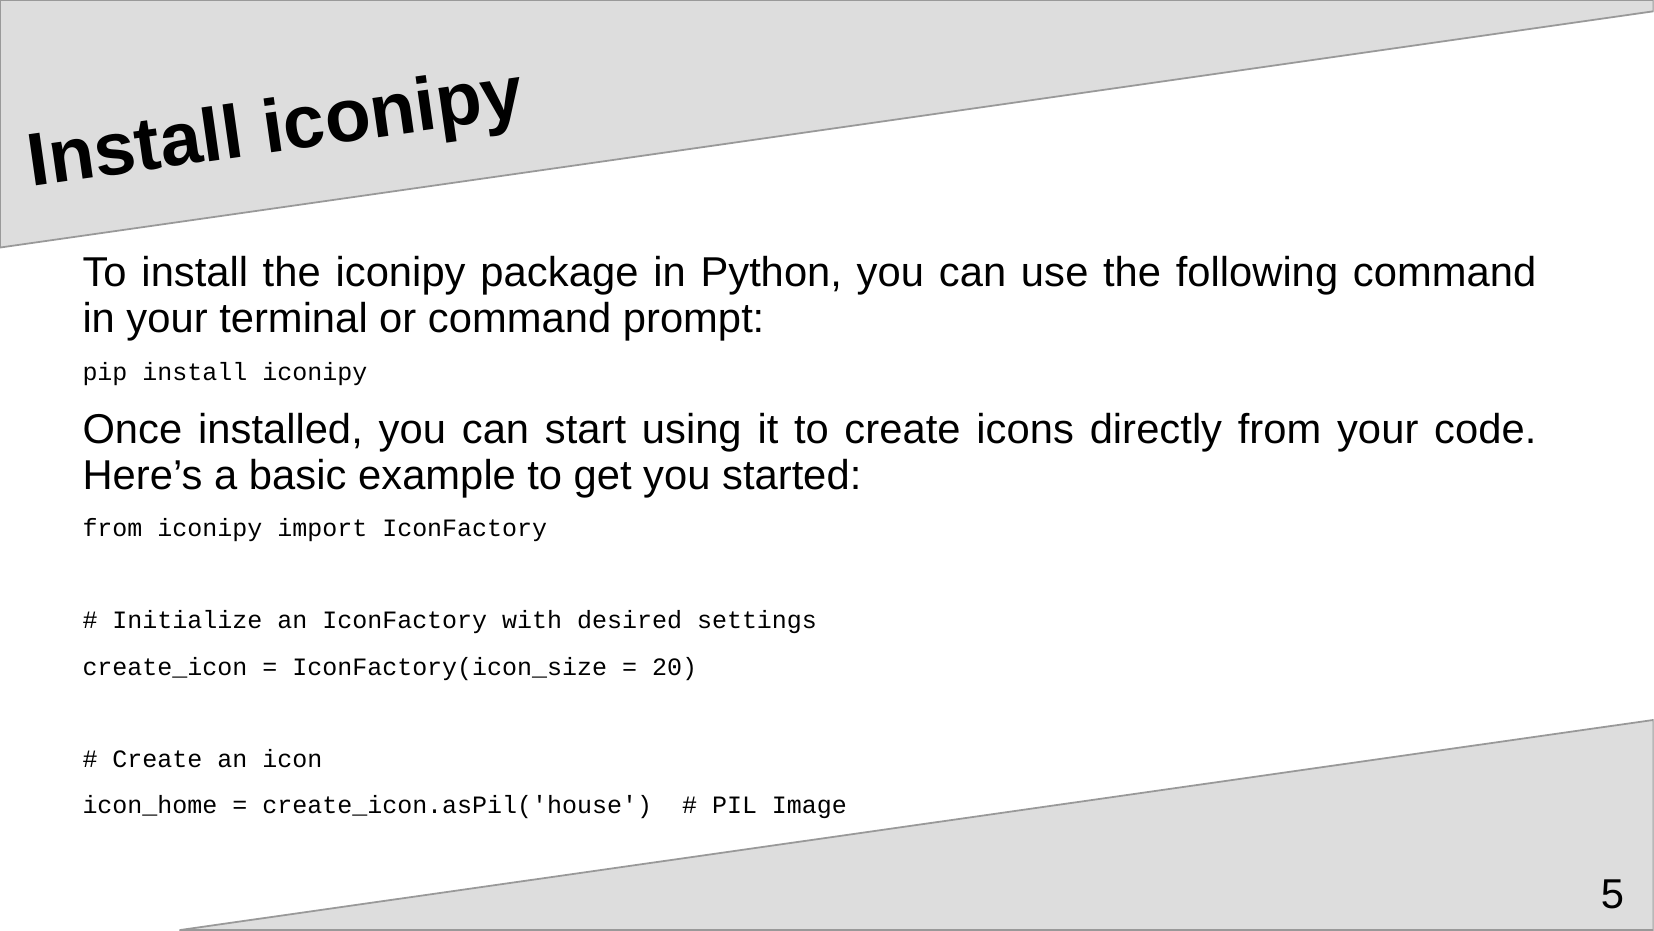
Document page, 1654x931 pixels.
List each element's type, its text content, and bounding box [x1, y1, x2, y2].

list To install the iconipy package in Python, you can use the following command in your terminal or command prompt: pip install iconipy Once installed, you can start using it to create icons directly from your code. Here’s a basic example to get you started: from iconipy import IconFactory # Initialize an IconFactory with desired settings create_icon = IconFactory(icon_size = 20) # Create an icon icon_home = create_icon.asPil('house') # PIL Image [82, 248, 1538, 827]
title Install iconipy [16, 0, 1501, 239]
